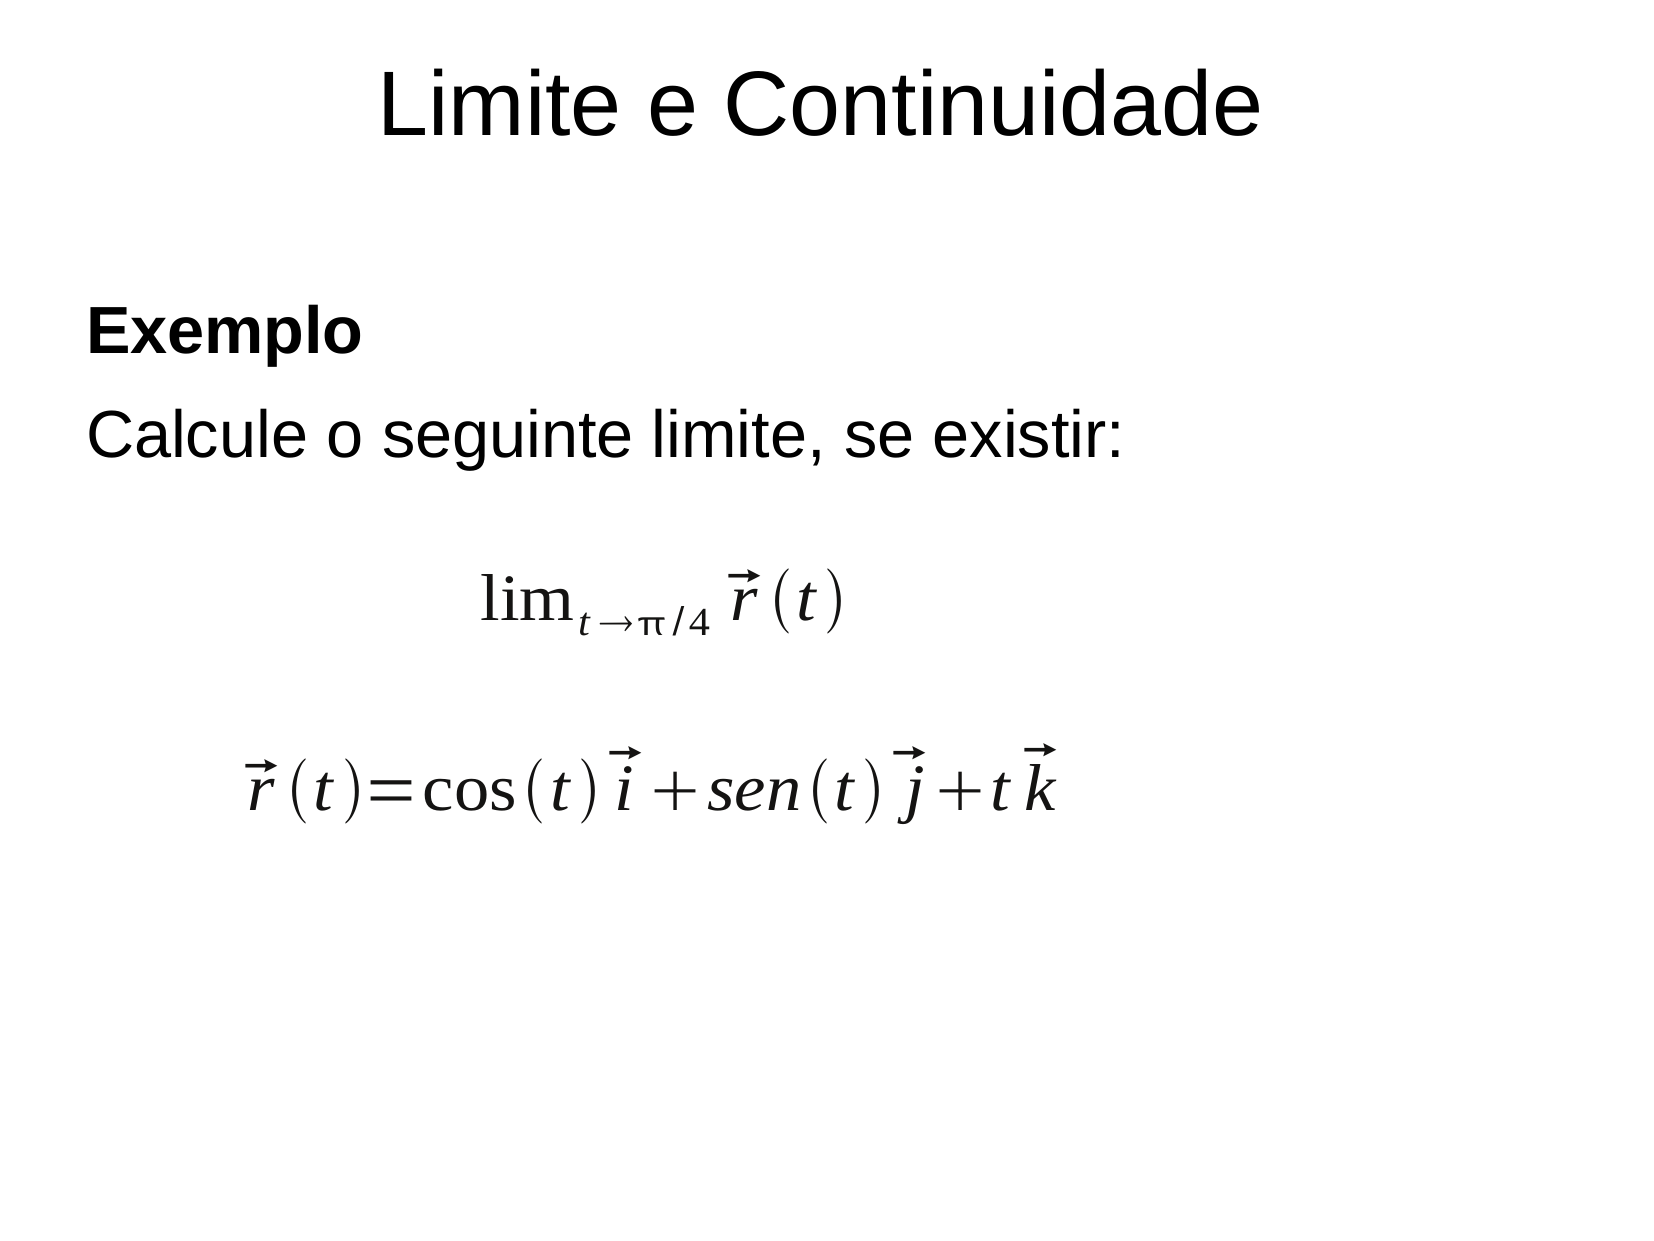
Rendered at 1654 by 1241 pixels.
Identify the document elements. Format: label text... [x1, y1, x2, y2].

list Exemplo Calcule o seguinte limite, se existir: [85, 292, 1575, 1152]
title Limite e Continuidade [77, 7, 1566, 200]
chart [472, 561, 853, 645]
chart [236, 740, 1065, 827]
